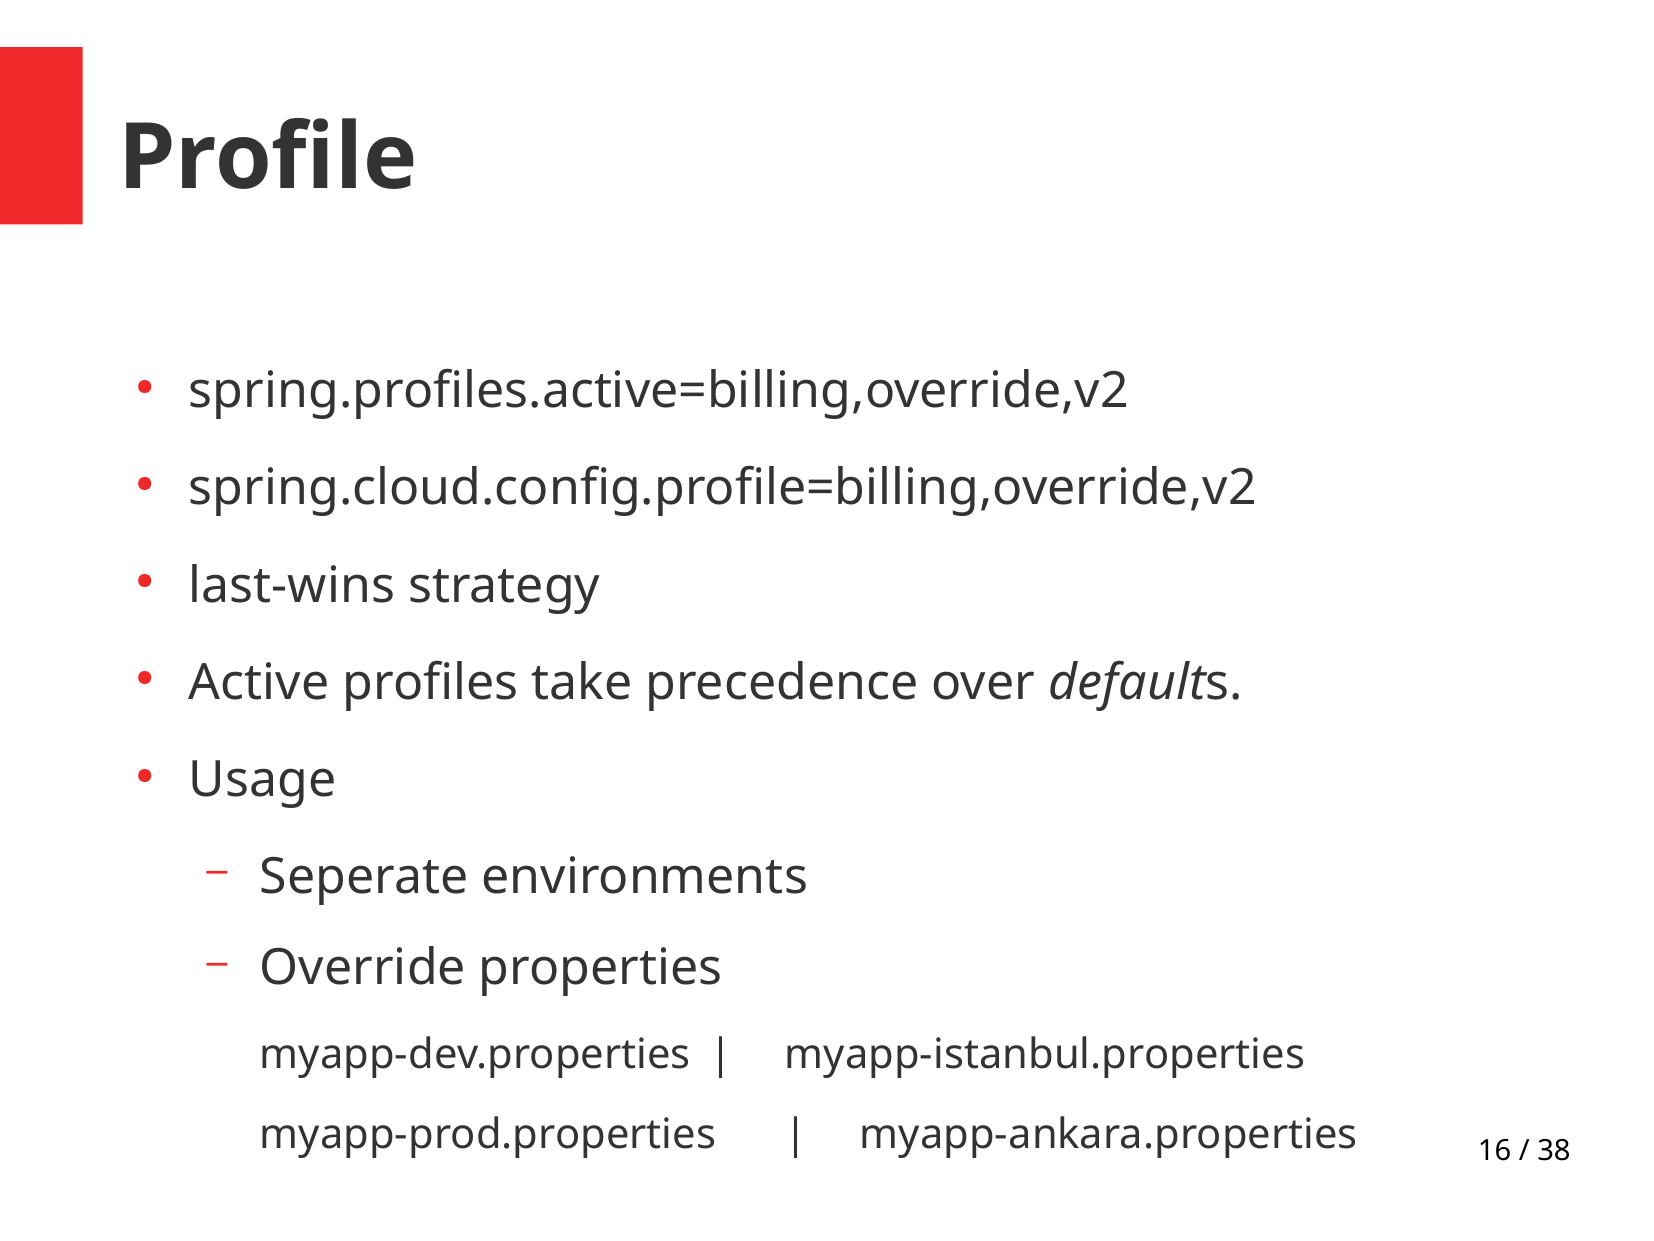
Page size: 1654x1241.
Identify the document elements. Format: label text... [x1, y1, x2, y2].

list spring.profiles.active=billing,override,v2 spring.cloud.config.profile=billing,override,v2 last-wins strategy Active profiles take precedence over defaults. Usage Seperate environments Override properties myapp-dev.properties | myapp-istanbul.properties myapp-prod.properties | myapp-ankara.properties [118, 354, 1536, 1171]
title Profile [118, 49, 1571, 257]
